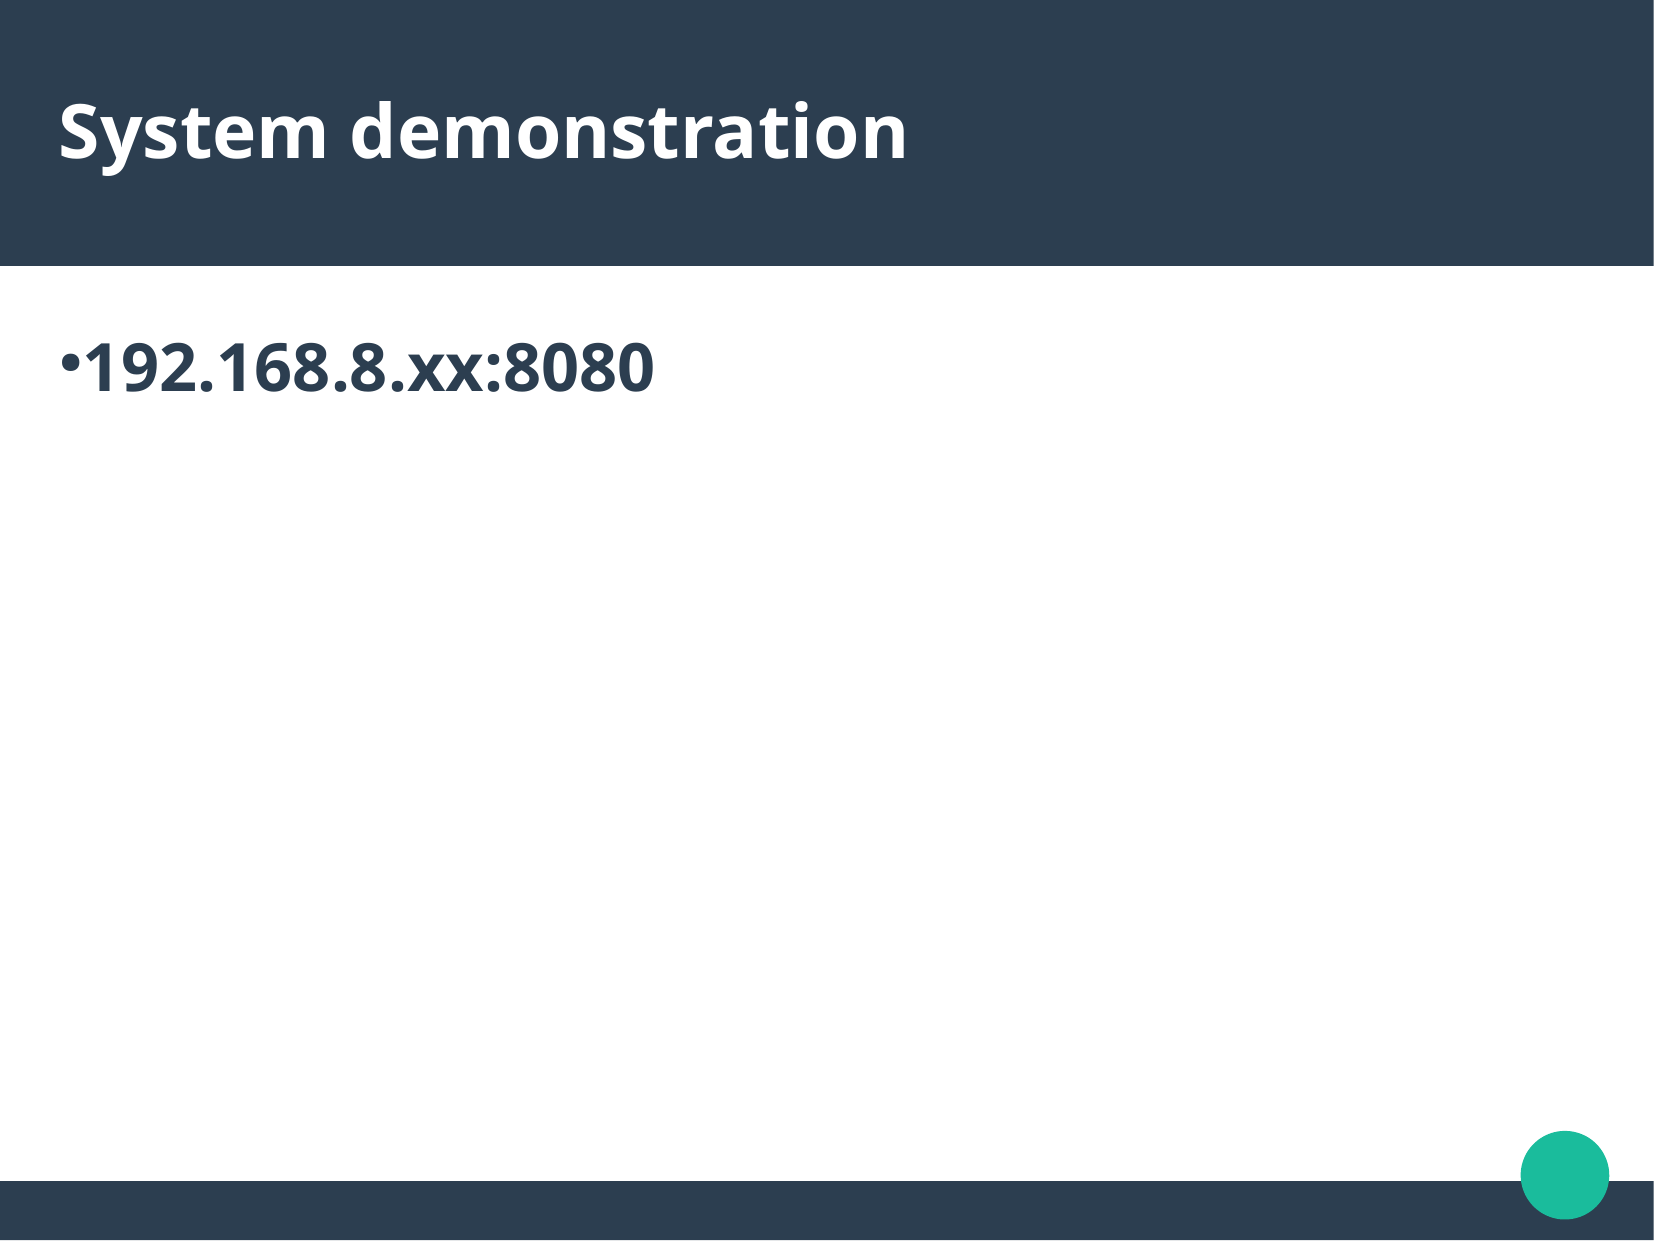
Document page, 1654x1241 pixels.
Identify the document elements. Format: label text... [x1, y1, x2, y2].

list 192.168.8.xx:8080 [59, 324, 1595, 1152]
title System demonstration [59, 49, 1595, 207]
